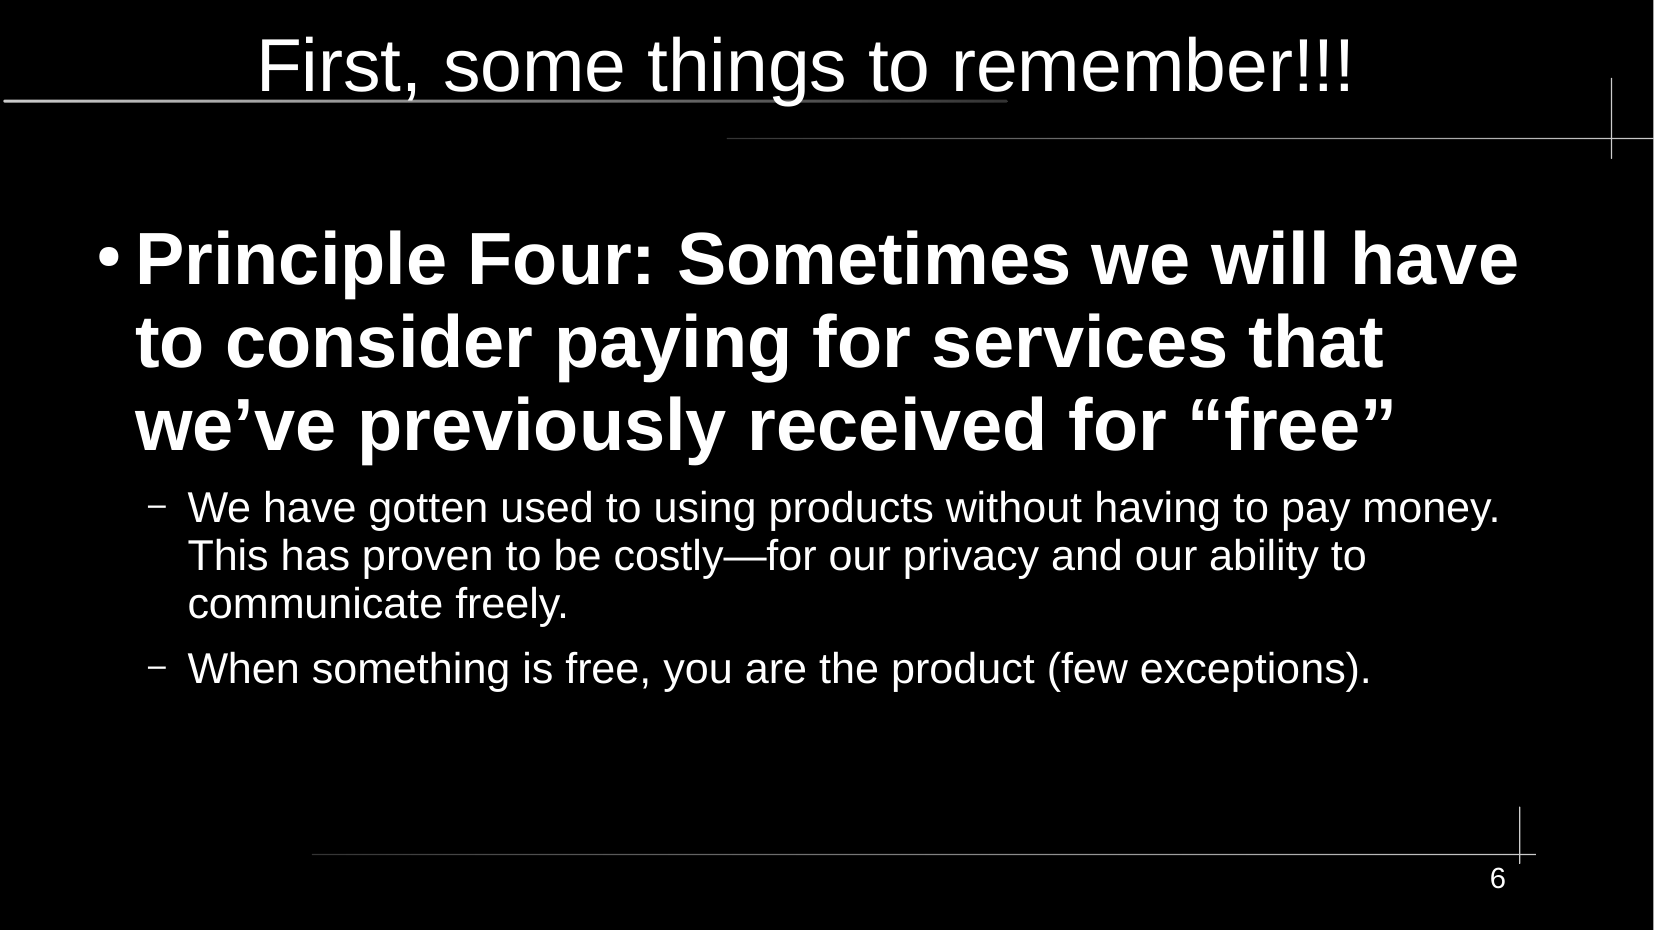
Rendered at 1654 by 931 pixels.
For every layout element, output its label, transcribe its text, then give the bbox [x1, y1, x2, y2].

list Principle Four: Sometimes we will have to consider paying for services that we’ve previously received for “free” We have gotten used to using products without having to pay money. This has proven to be costly—for our privacy and our ability to communicate freely. When something is free, you are the product (few exceptions). [82, 217, 1571, 758]
title First, some things to remember!!! [23, 11, 1589, 119]
